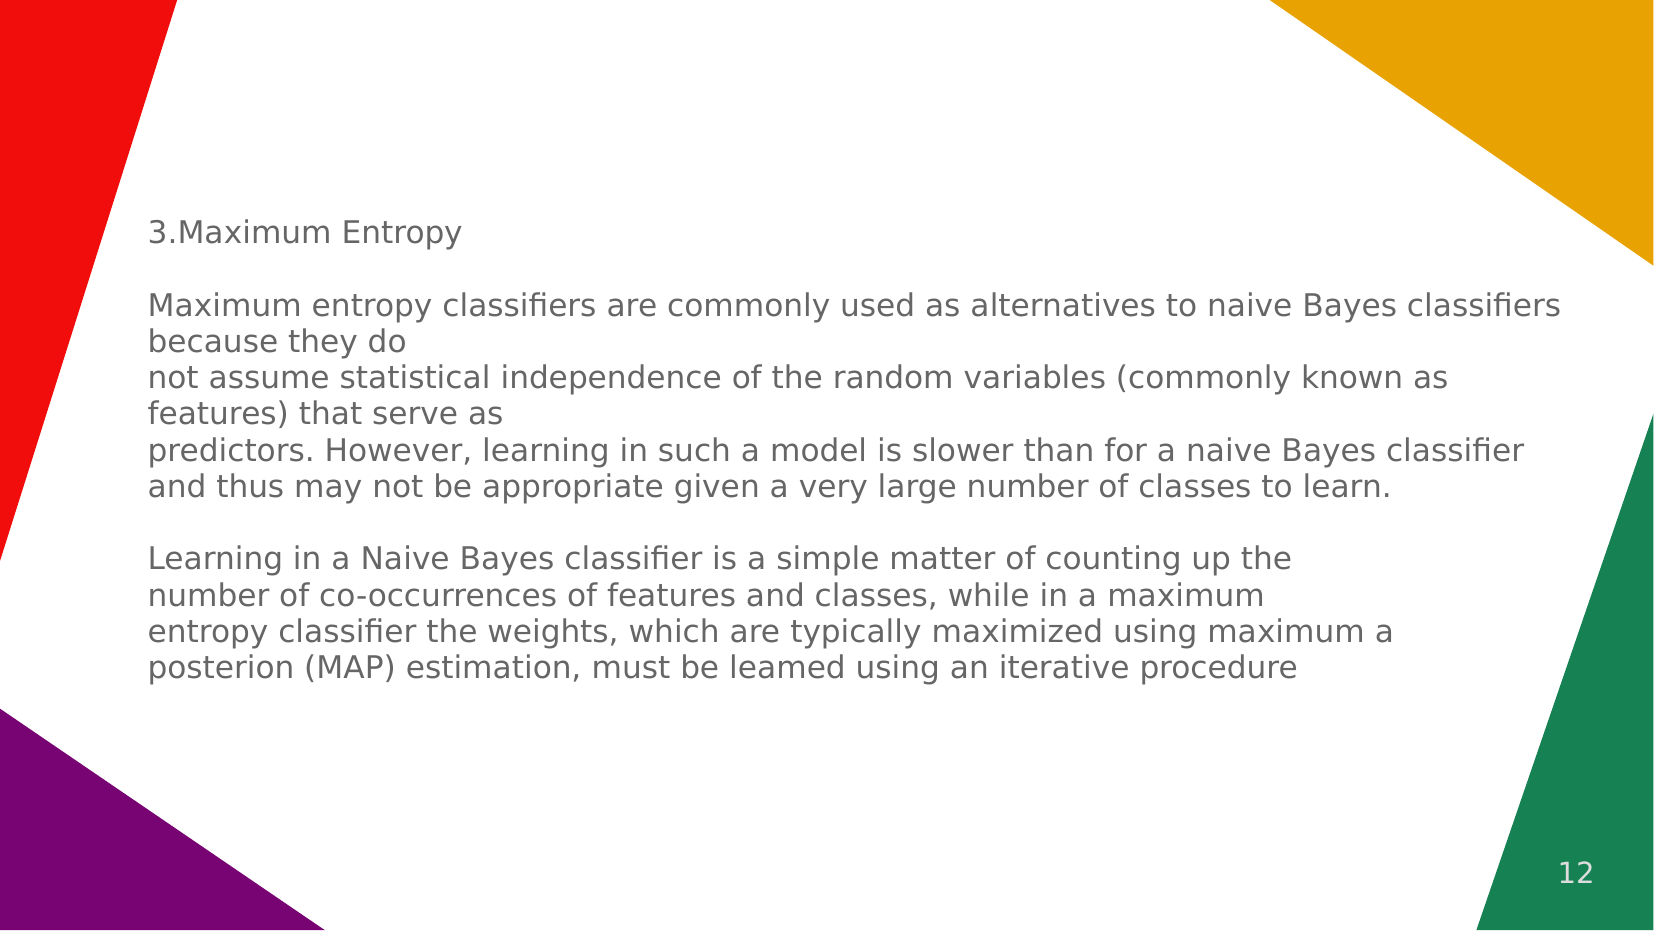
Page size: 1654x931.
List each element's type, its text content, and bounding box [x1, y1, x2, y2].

subtitle 3.Maximum Entropy Maximum entropy classifiers are commonly used as alternatives to naive Bayes classifiers because they do not assume statistical independence of the random variables (commonly known as features) that serve as predictors. However, learning in such a model is slower than for a naive Bayes classifier and thus may not be appropriate given a very large number of classes to learn. Learning in a Naive Bayes classifier is a simple matter of counting up the number of co-occurrences of features and classes, while in a maximum entropy classifier the weights, which are typically maximized using maximum a posterion (MAP) estimation, must be leamed using an iterative procedure [147, 0, 1565, 931]
